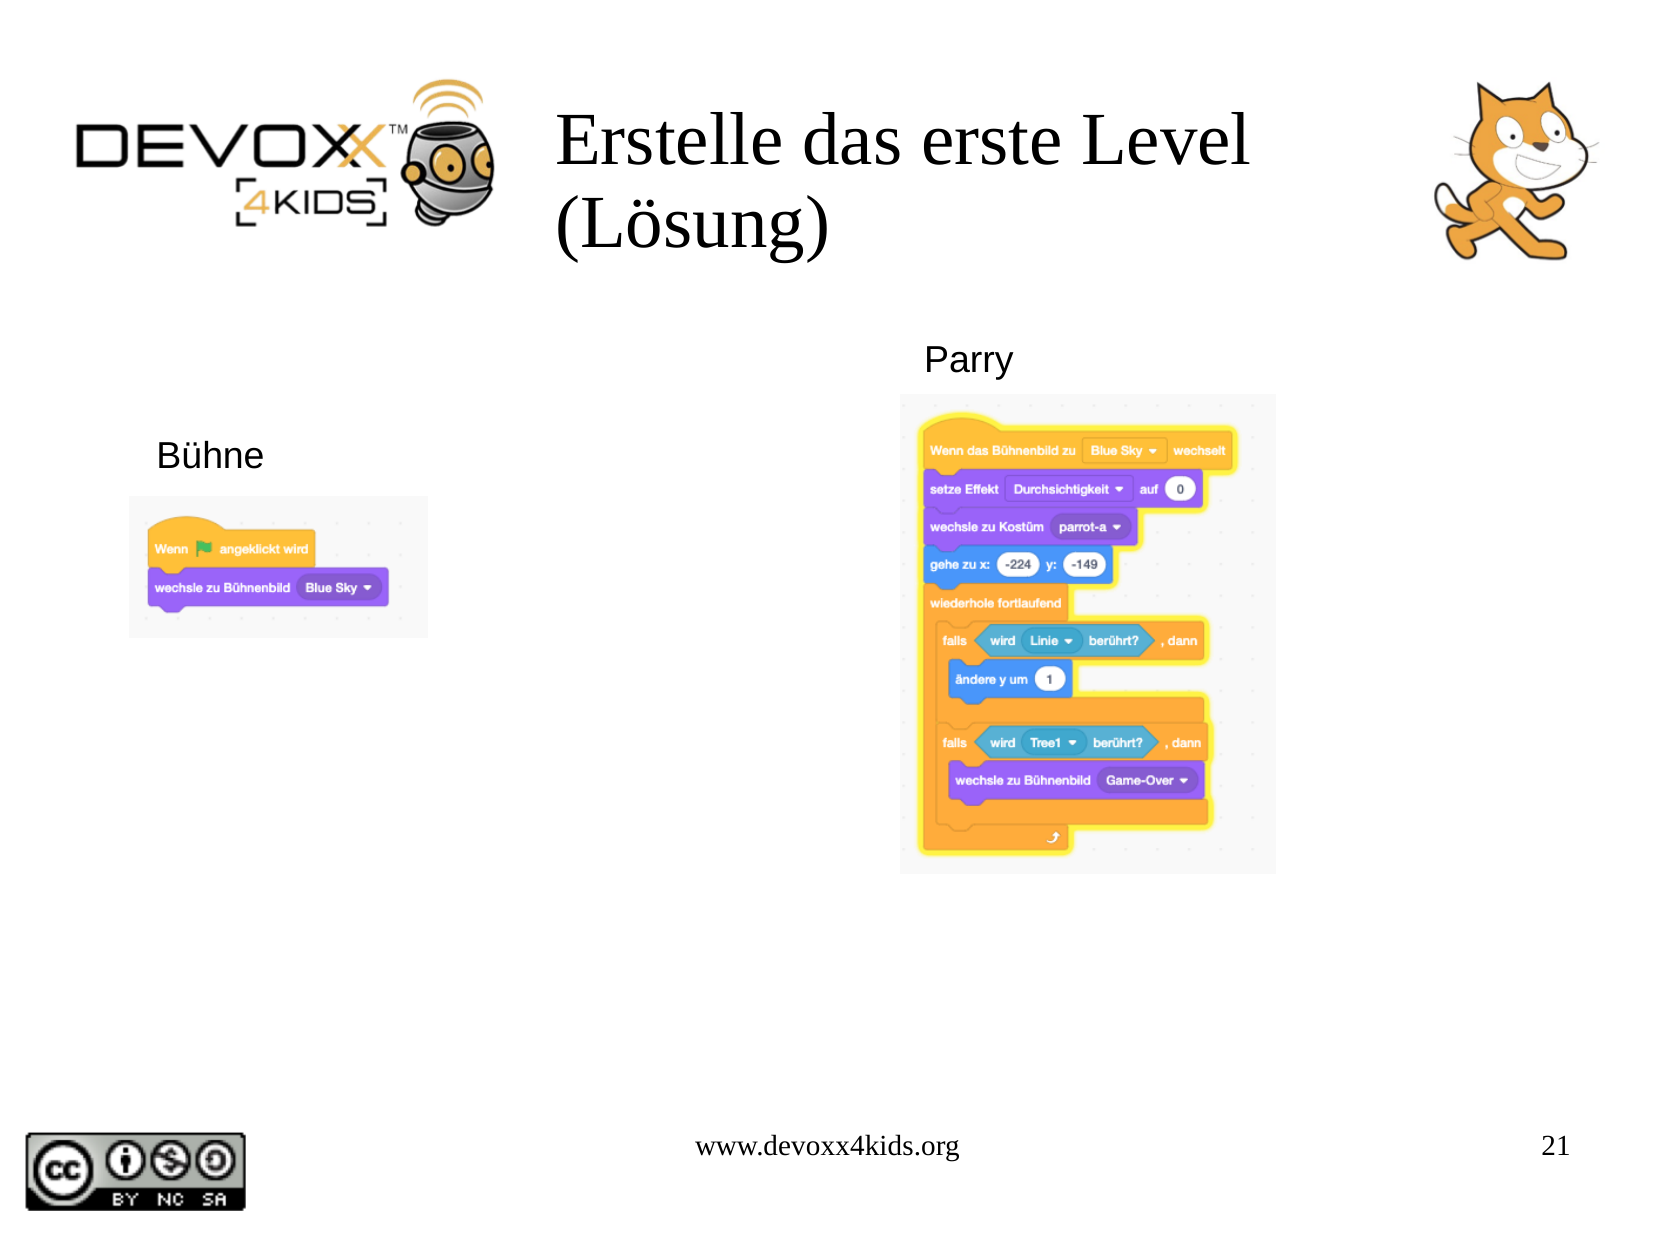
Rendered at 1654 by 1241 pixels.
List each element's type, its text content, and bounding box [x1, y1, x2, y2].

picture [129, 496, 428, 638]
picture [900, 394, 1276, 875]
title Erstelle das erste Level (Lösung) [555, 78, 1347, 284]
text_box Parry [909, 330, 1300, 388]
picture [1431, 54, 1607, 272]
text_box Bühne [141, 427, 378, 485]
picture [35, 58, 511, 255]
picture [14, 1121, 249, 1212]
